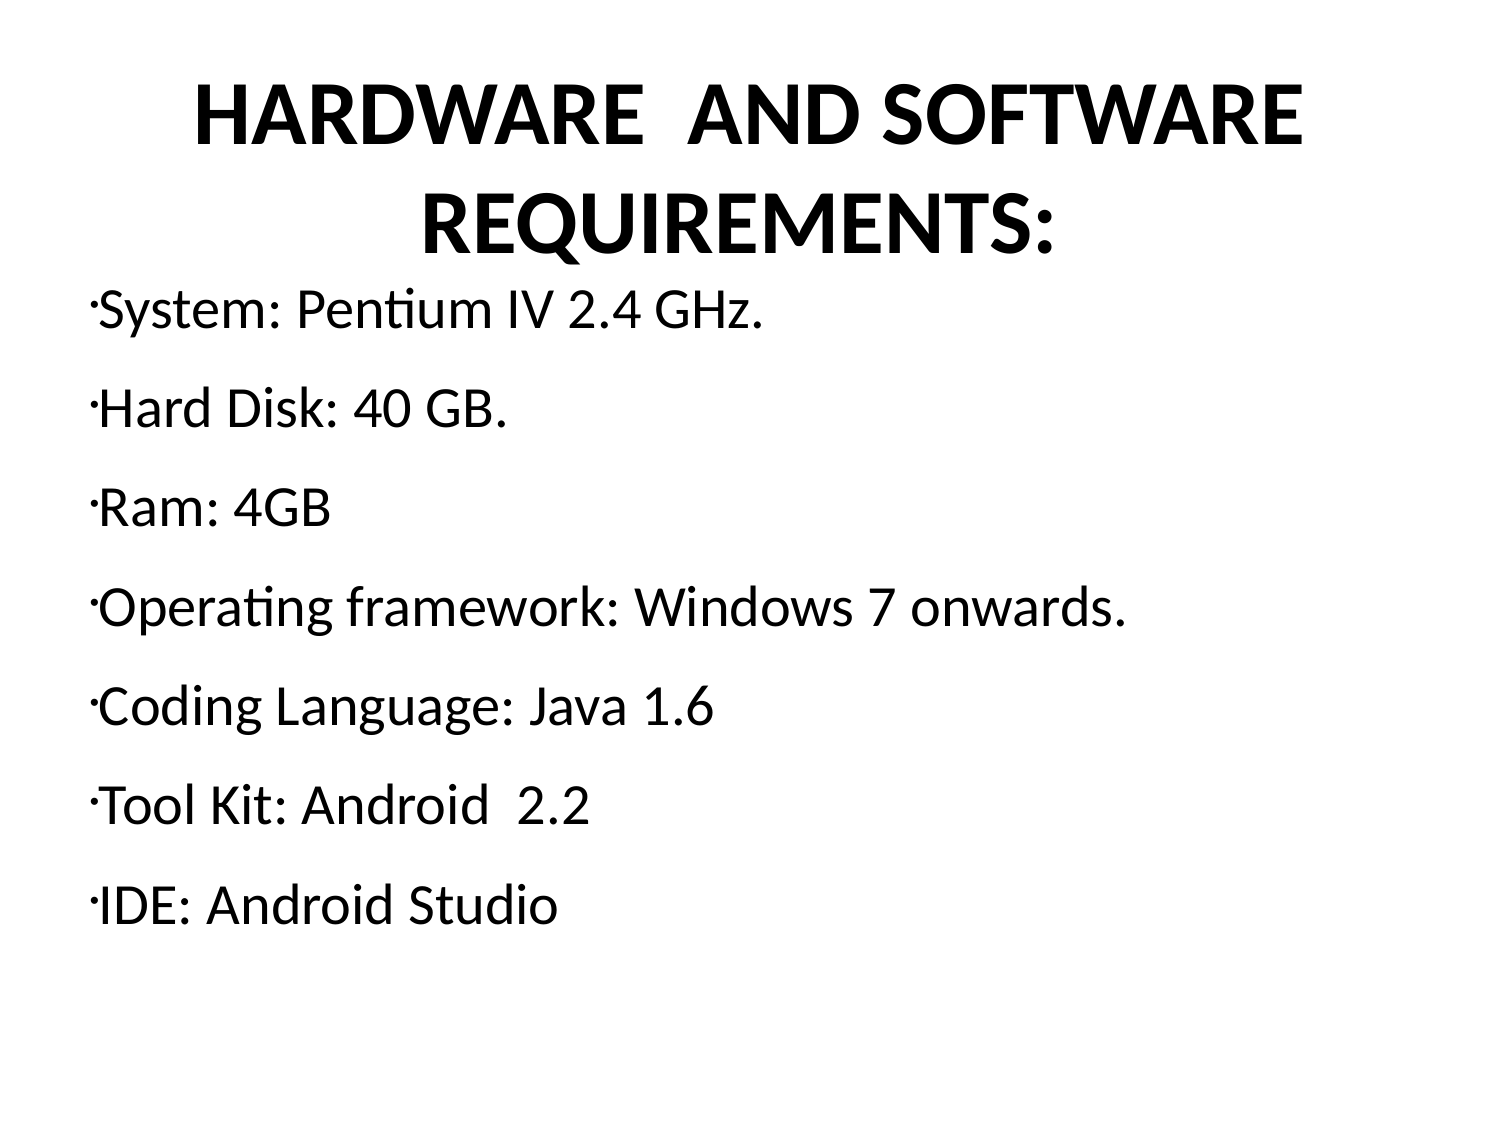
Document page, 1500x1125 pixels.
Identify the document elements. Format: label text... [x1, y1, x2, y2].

list System: Pentium IV 2.4 GHz. Hard Disk: 40 GB. Ram: 4GB Operating framework: Windows 7 onwards. Coding Language: Java 1.6 Tool Kit: Android 2.2 IDE: Android Studio [75, 262, 1425, 1005]
title HARDWARE AND SOFTWARE REQUIREMENTS: [75, 45, 1425, 233]
